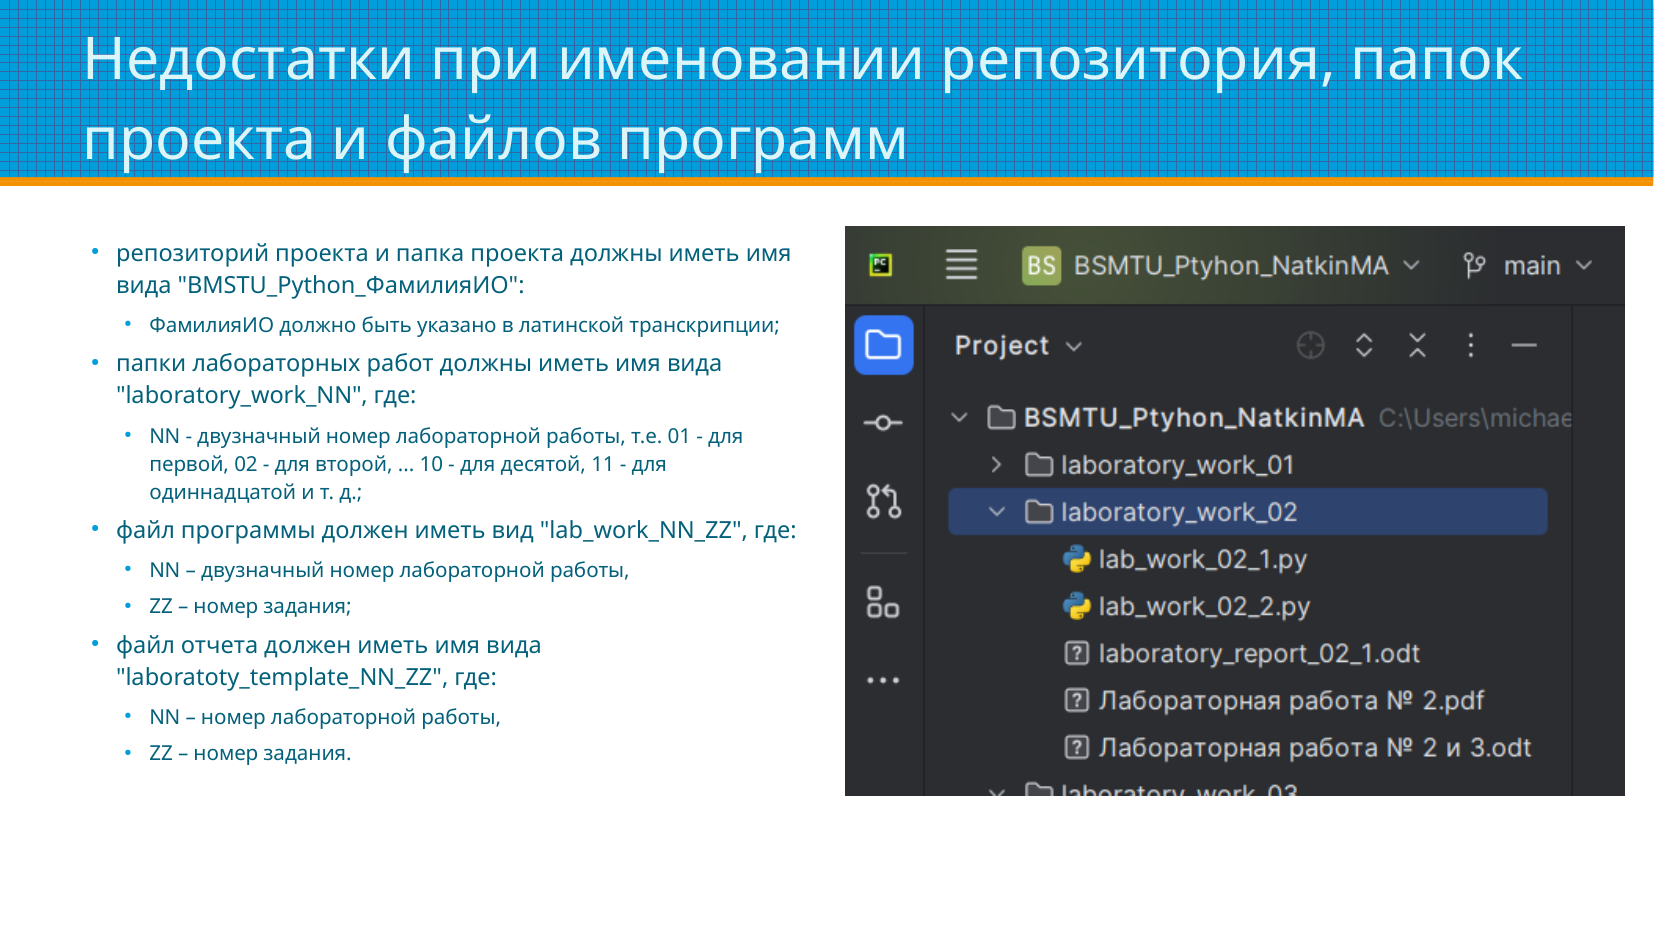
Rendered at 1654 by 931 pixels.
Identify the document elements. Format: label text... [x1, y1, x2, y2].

list репозиторий проекта и папка проекта должны иметь имя вида "BMSTU_Python_ФамилияИО": ФамилияИО должно быть указано в латинской транскрипции; папки лабораторных работ должны иметь имя вида "laboratory_work_NN", где: NN - двузначный номер лабораторной работы, т.е. 01 - для первой, 02 - для второй, ... 10 - для десятой, 11 - для одиннадцатой и т. д.; файл программы должен иметь вид "lab_work_NN_ZZ", где: NN – двузначный номер лабораторной работы, ZZ – номер задания; файл отчета должен иметь имя вида "laboratoty_template_NN_ZZ", где: NN – номер лабораторной работы, ZZ – номер задания. [82, 236, 809, 813]
title Недостатки при именовании репозитория, папок проекта и файлов программ [82, 14, 1571, 178]
picture [845, 226, 1625, 796]
